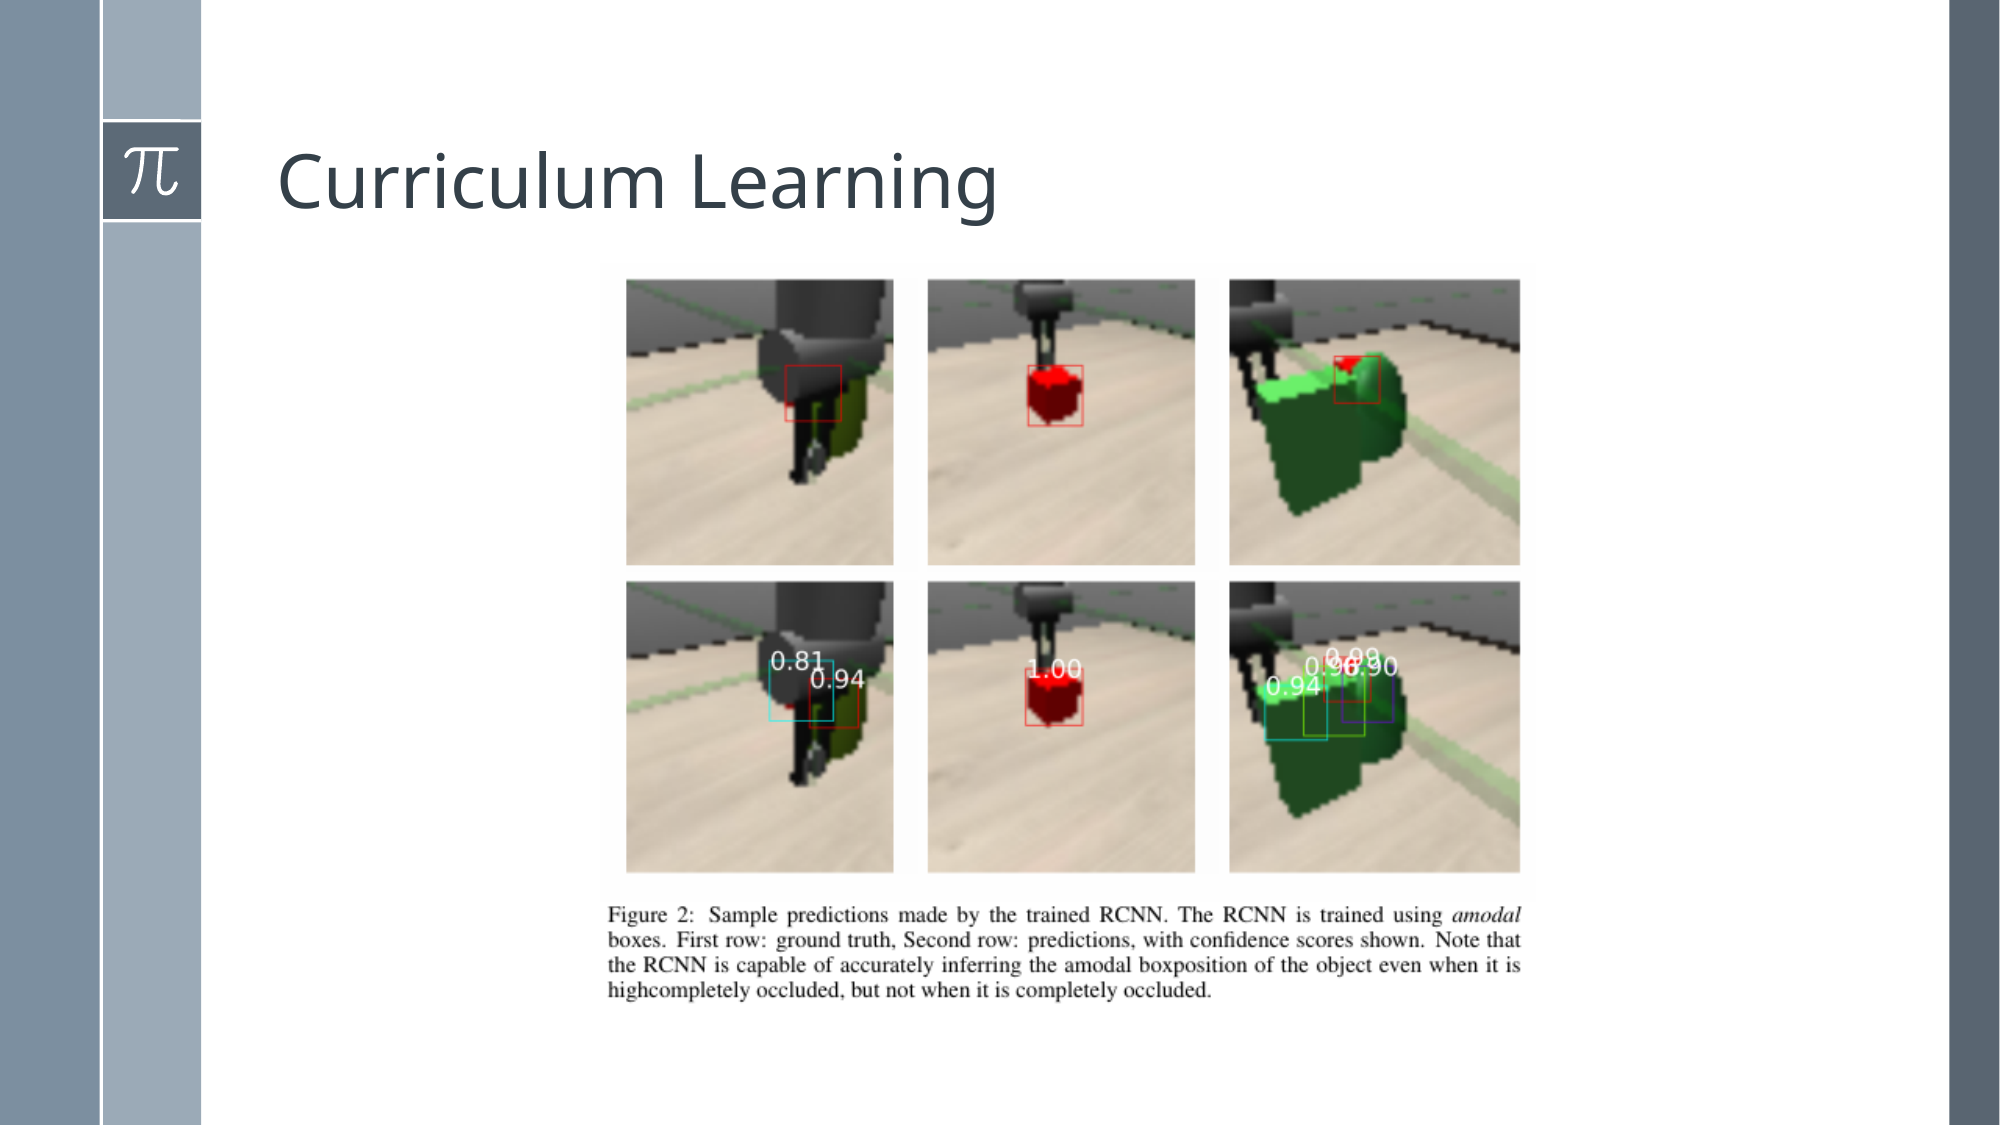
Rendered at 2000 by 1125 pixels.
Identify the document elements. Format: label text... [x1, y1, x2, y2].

picture [600, 262, 1536, 1013]
text_box Curriculum Learning [261, 29, 1867, 233]
